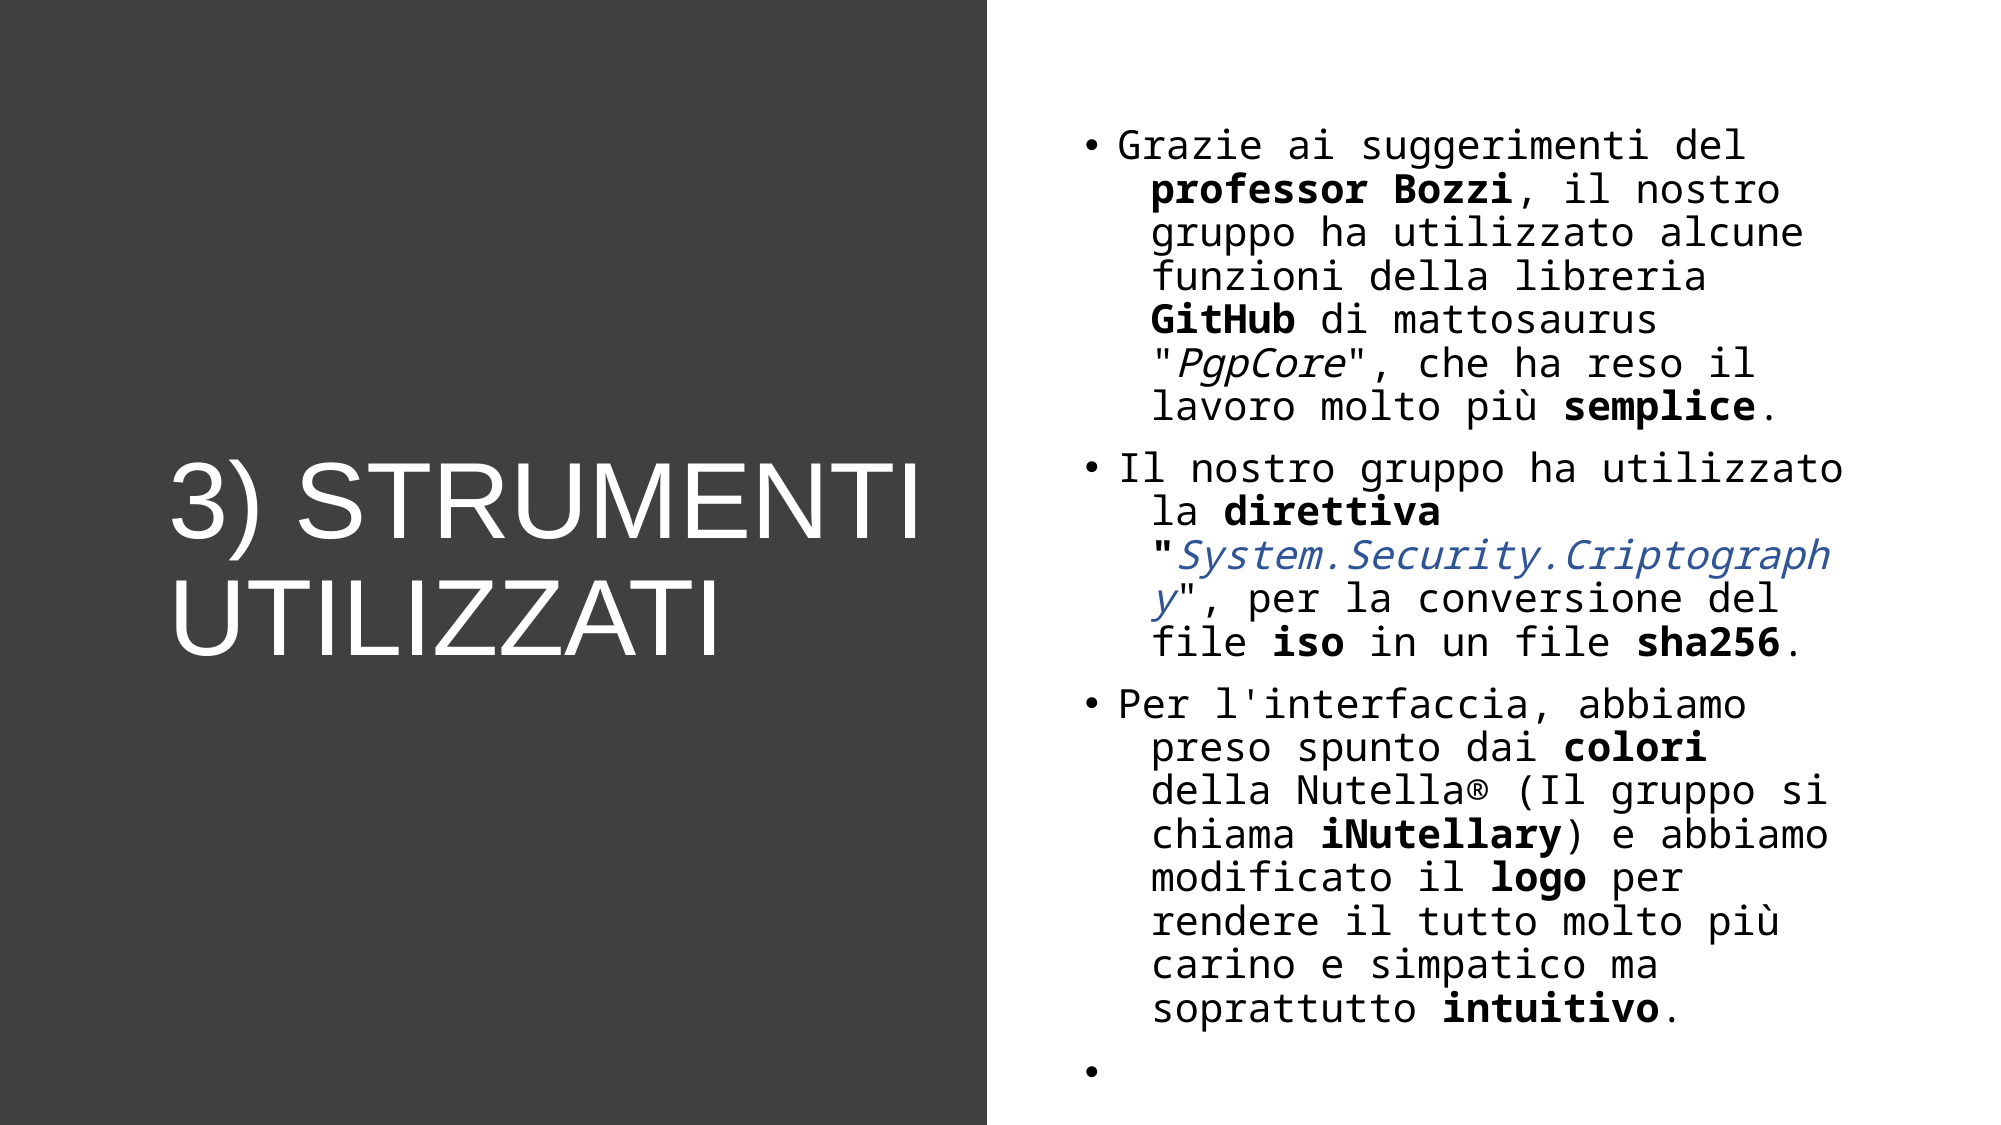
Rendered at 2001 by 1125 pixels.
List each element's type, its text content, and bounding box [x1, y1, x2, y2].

text_box [0, 0, 987, 1125]
title 3) STRUMENTI UTILIZZATI [153, 117, 1069, 1006]
list Grazie ai suggerimenti del professor Bozzi, il nostro gruppo ha utilizzato alcune funzioni della libreria GitHub di mattosaurus "PgpCore", che ha reso il lavoro molto più semplice. Il nostro gruppo ha utilizzato la direttiva "System.Security.Criptography", per la conversione del file iso in un file sha256. Per l'interfaccia, abbiamo preso spunto dai colori della Nutella® (Il gruppo si chiama iNutellary) e abbiamo modificato il logo per rendere il tutto molto più carino e simpatico ma soprattutto intuitivo. [1069, 117, 1863, 1055]
